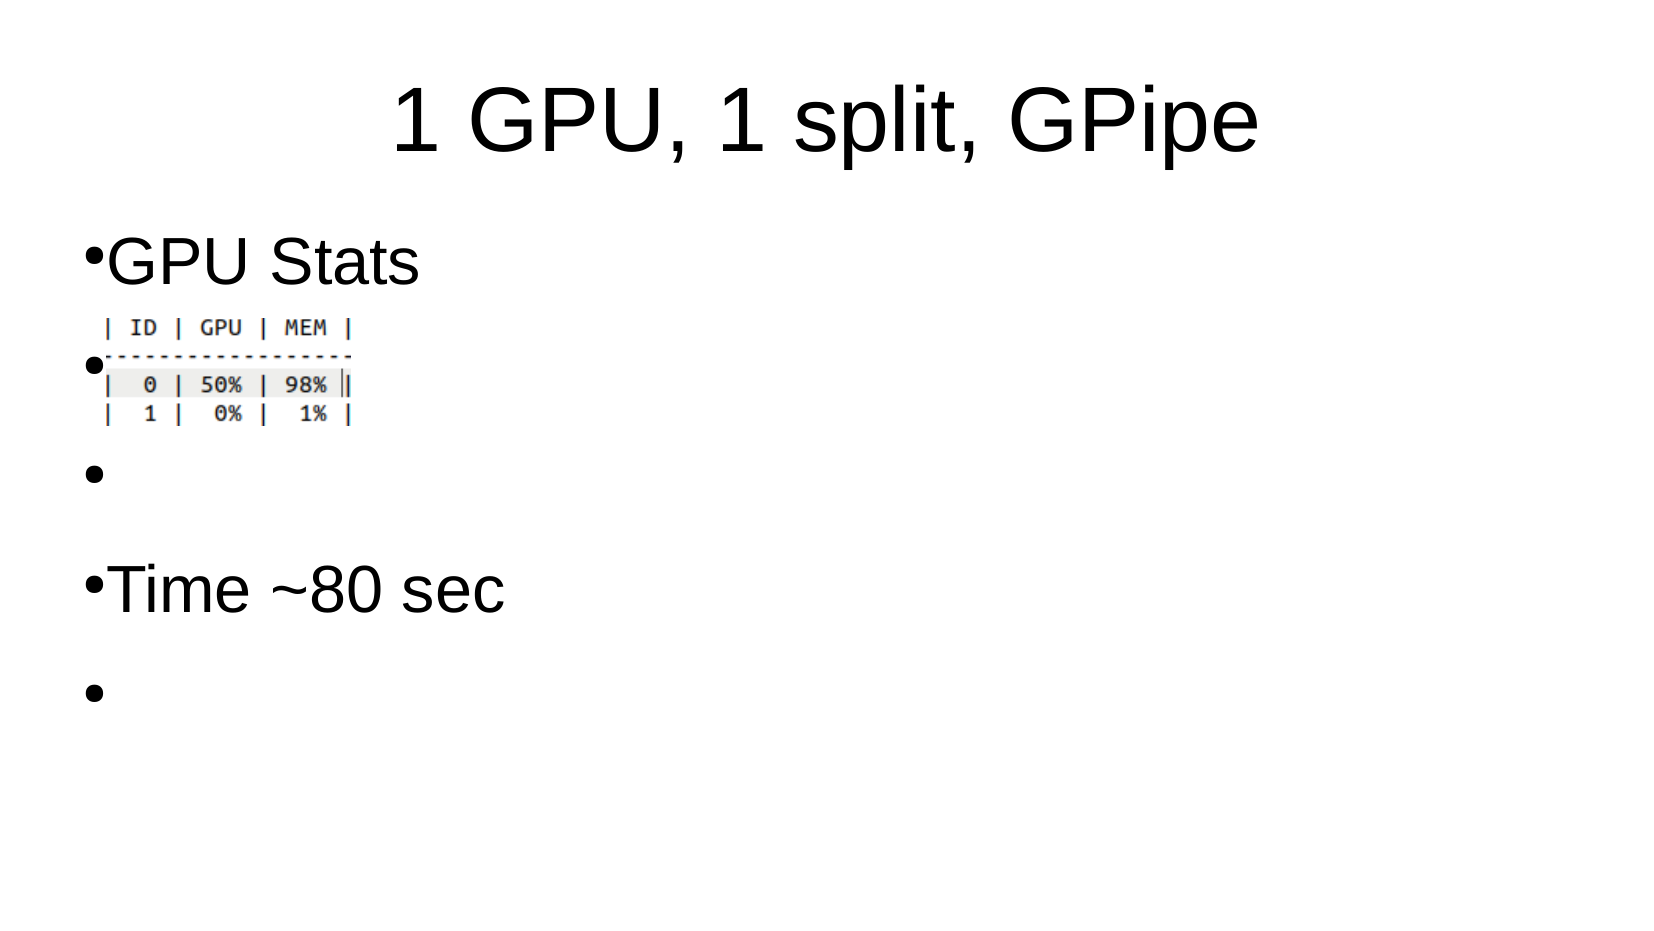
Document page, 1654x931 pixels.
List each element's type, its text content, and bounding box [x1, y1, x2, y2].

title 1 GPU, 1 split, GPipe [82, 37, 1571, 193]
list GPU Stats Time ~80 sec [82, 217, 1571, 758]
picture [106, 318, 351, 426]
